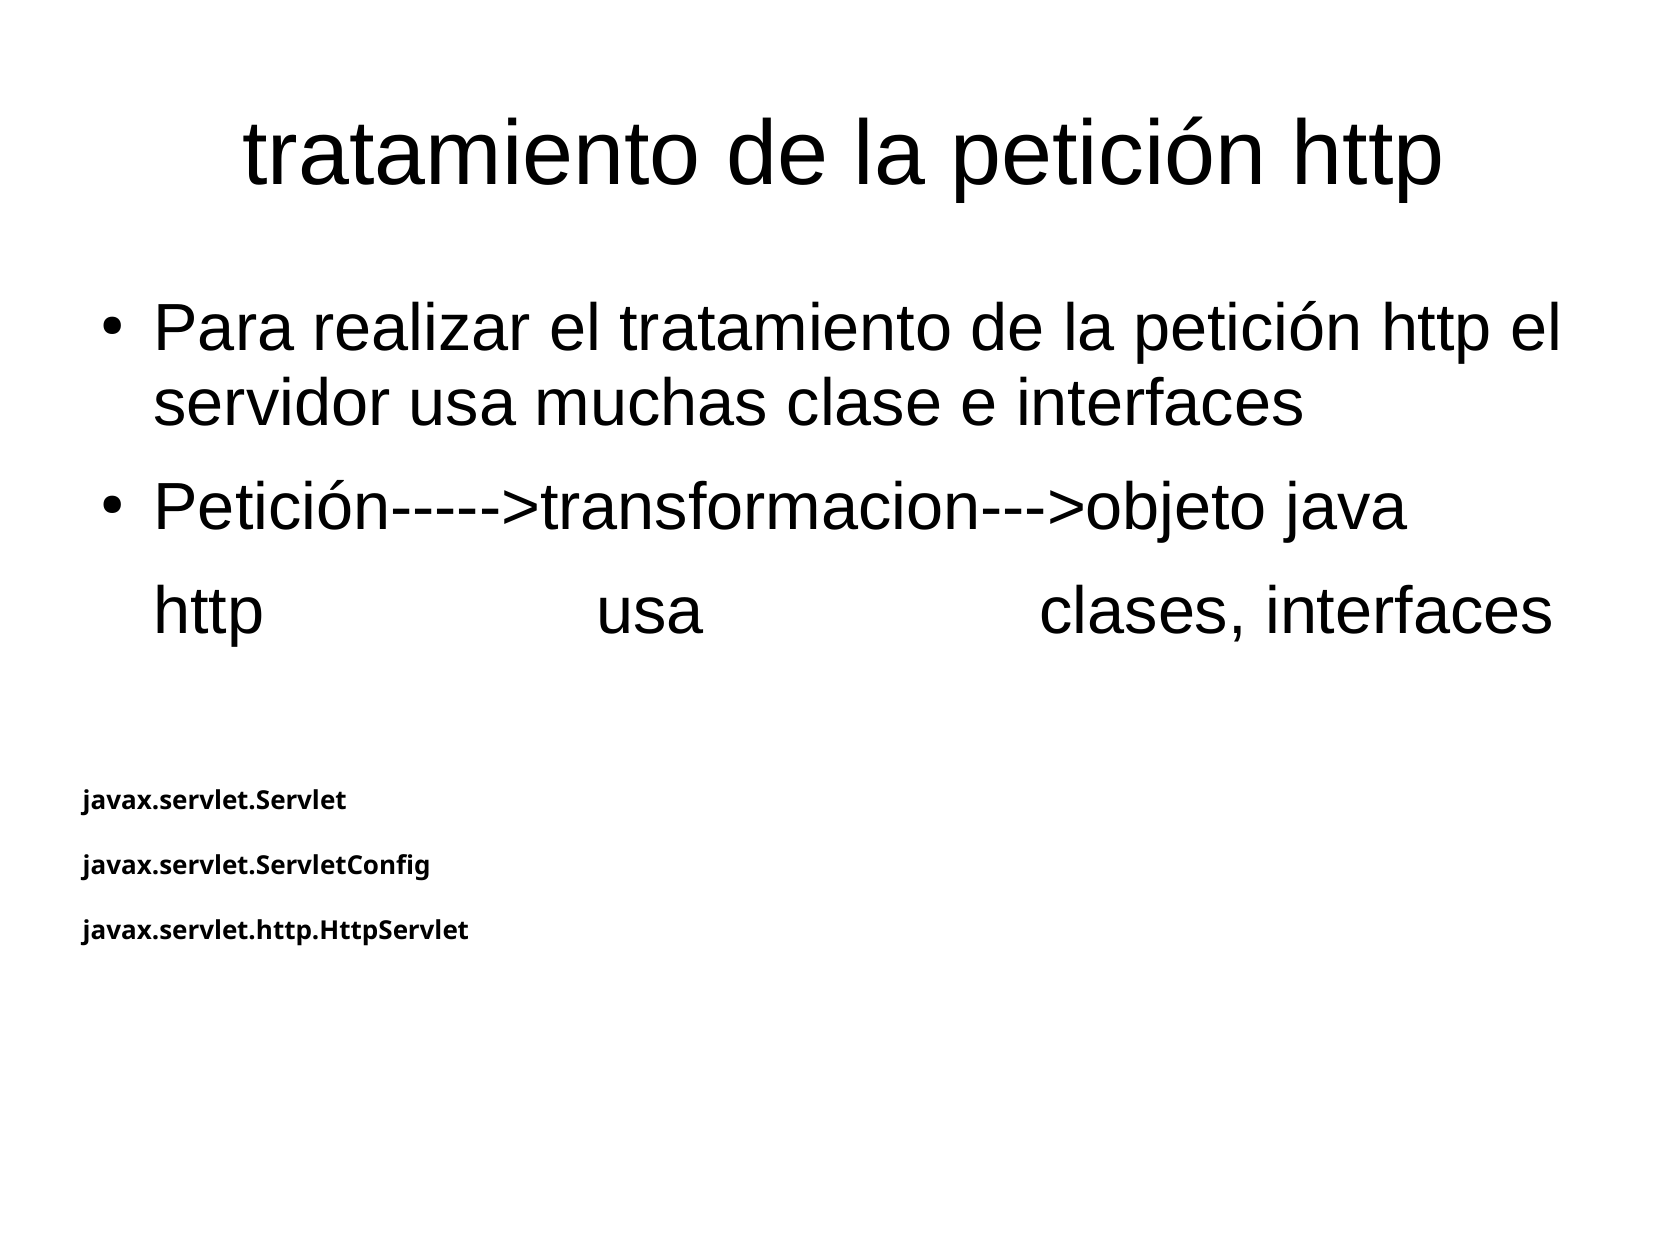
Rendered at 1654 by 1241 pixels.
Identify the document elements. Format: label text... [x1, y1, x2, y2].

title tratamiento de la petición http [82, 49, 1571, 257]
list Para realizar el tratamiento de la petición http el servidor usa muchas clase e interfaces Petición----->transformacion--->objeto java http usa clases, interfaces javax.servlet.Servlet javax.servlet.ServletConfig javax.servlet.http.HttpServlet [82, 290, 1571, 1109]
